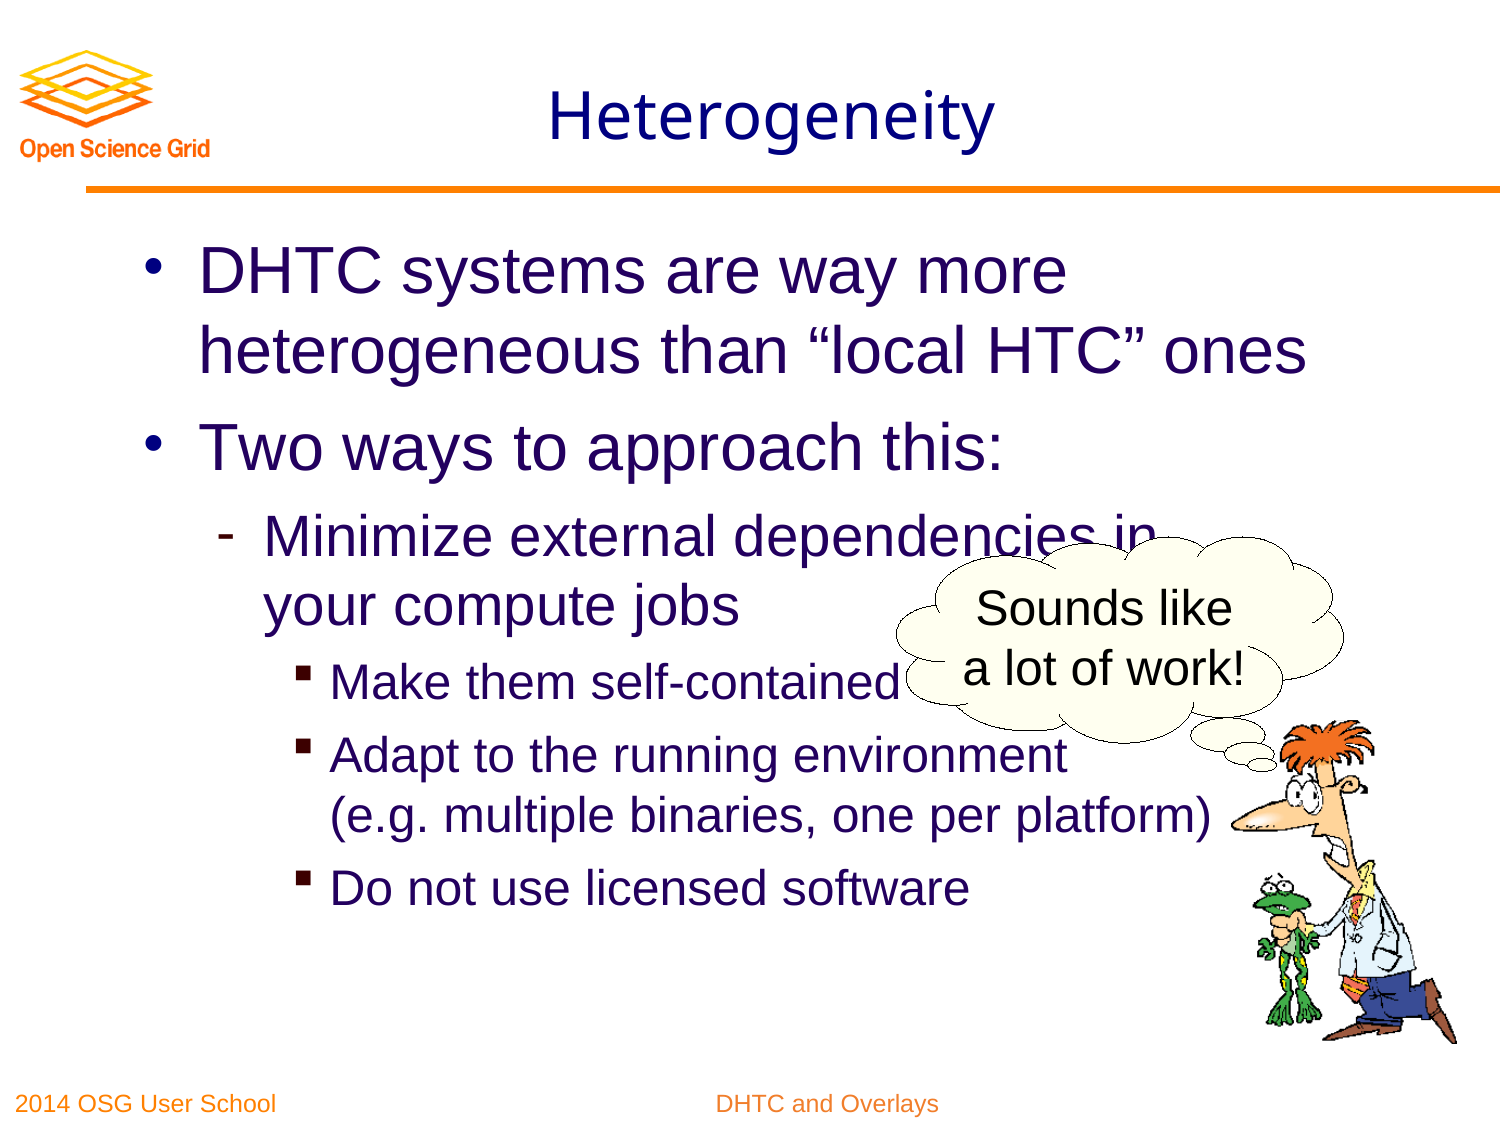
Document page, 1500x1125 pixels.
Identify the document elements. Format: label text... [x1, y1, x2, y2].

picture [1231, 719, 1457, 1044]
title Heterogeneity [201, 18, 1342, 207]
text_box Sounds like a lot of work! [896, 536, 1344, 772]
picture [0, 27, 201, 179]
list DHTC systems are way more heterogeneous than “local HTC” ones Two ways to approach this: Minimize external dependencies in your compute jobs Make them self-contained Adapt to the running environment (e.g. multiple binaries, one per platform) Do not use licensed software [127, 218, 1403, 1088]
